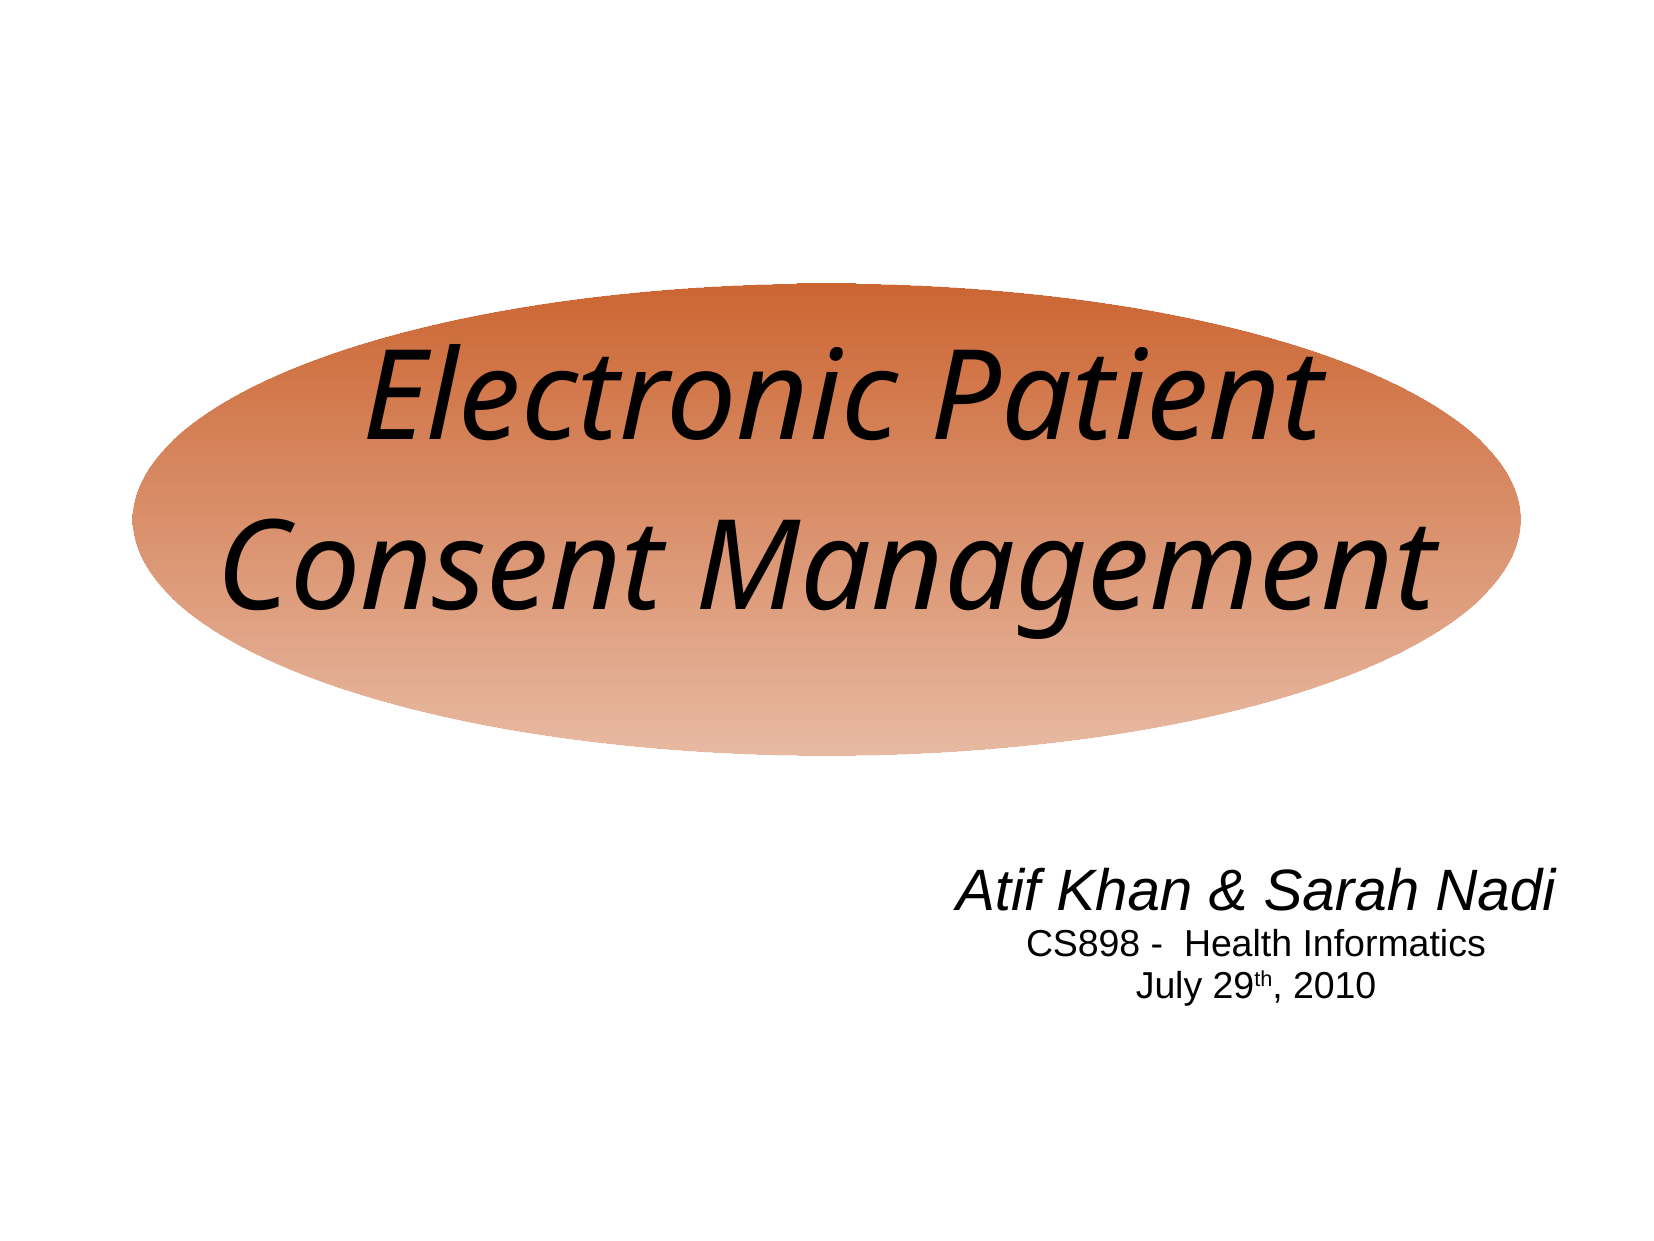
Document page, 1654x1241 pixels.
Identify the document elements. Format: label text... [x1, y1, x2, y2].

subtitle Electronic Patient Consent Management [82, 237, 1571, 1056]
